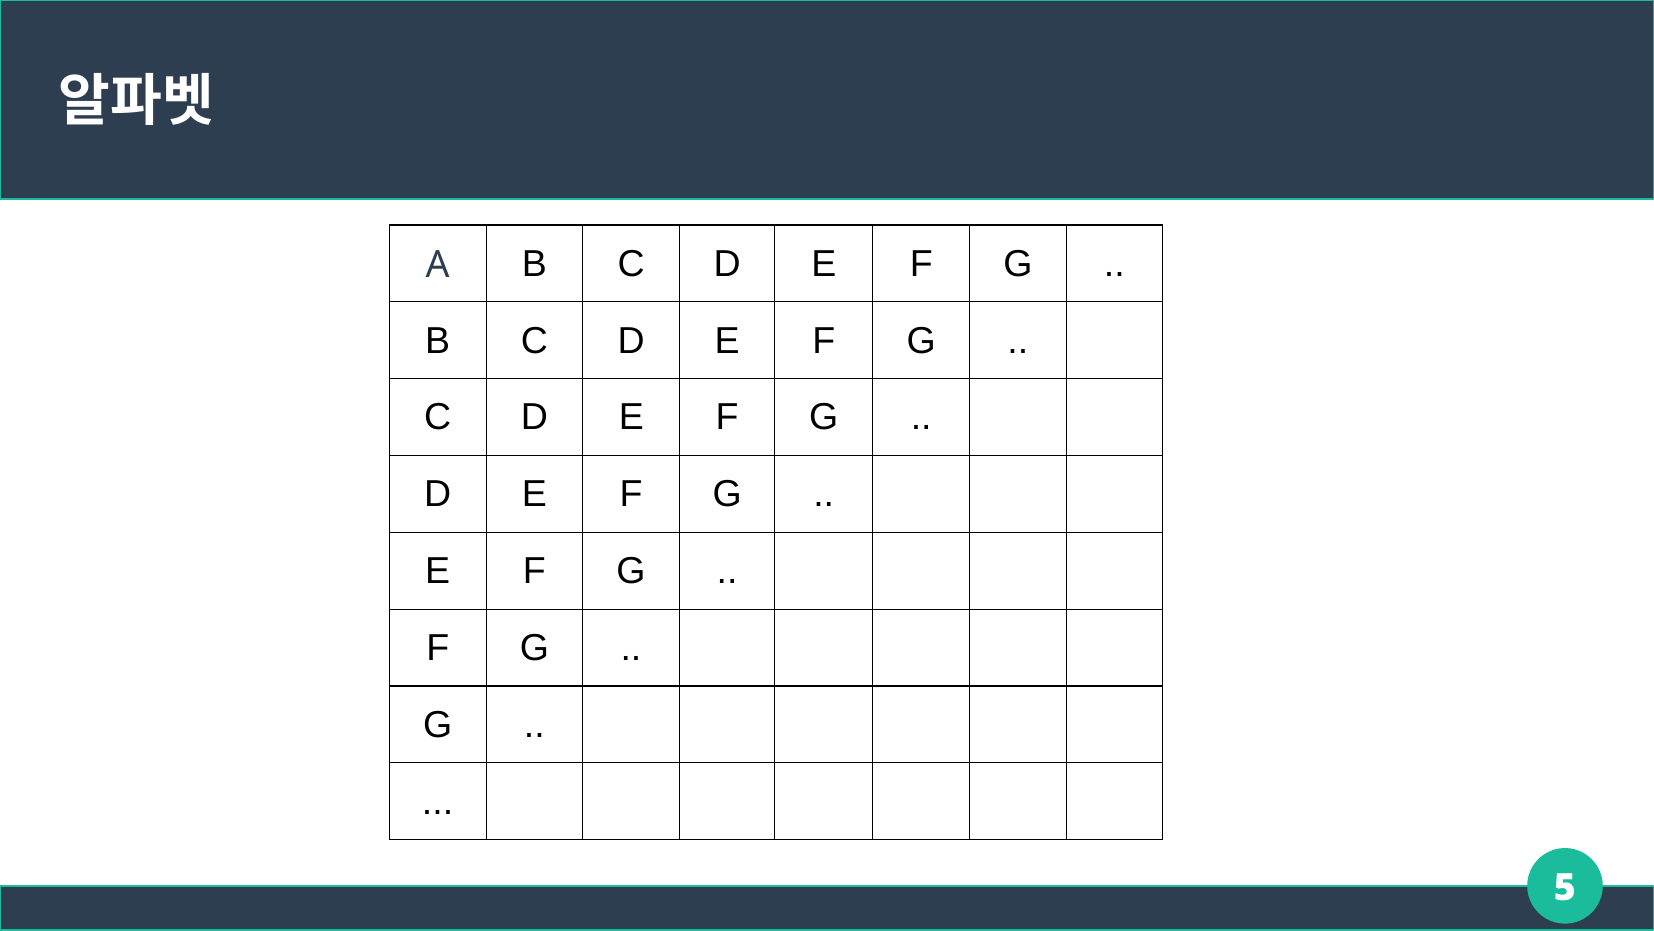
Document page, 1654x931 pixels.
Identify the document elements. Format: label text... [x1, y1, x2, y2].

table_cell [775, 610, 872, 685]
table_cell G [583, 533, 679, 609]
table_cell G [487, 610, 582, 685]
table_cell D [390, 456, 486, 532]
table_cell F [680, 379, 774, 455]
table_cell .. [873, 379, 969, 455]
table_cell ... [390, 763, 486, 839]
table_cell [970, 379, 1066, 455]
table_cell G [390, 687, 486, 762]
table_cell G [873, 302, 969, 378]
table_header C [583, 226, 679, 301]
table_cell G [680, 456, 774, 532]
table_cell [1067, 379, 1162, 455]
table_cell [1067, 456, 1162, 532]
table_cell [1067, 763, 1162, 839]
table_header E [775, 226, 872, 301]
table_cell .. [970, 302, 1066, 378]
table_cell C [487, 302, 582, 378]
table_header .. [1067, 226, 1162, 301]
table_header D [680, 226, 774, 301]
table_cell [970, 456, 1066, 532]
table_cell [970, 763, 1066, 839]
table_cell [1067, 610, 1162, 685]
table_cell D [583, 302, 679, 378]
table_cell .. [775, 456, 872, 532]
title 알파벳 [59, 37, 1595, 155]
table_cell [680, 610, 774, 685]
table_cell E [680, 302, 774, 378]
table_cell [680, 687, 774, 762]
table_cell E [583, 379, 679, 455]
table_cell [873, 610, 969, 685]
table_cell F [775, 302, 872, 378]
table_cell E [390, 533, 486, 609]
table_cell [970, 687, 1066, 762]
table_cell C [390, 379, 486, 455]
table_header A [390, 226, 486, 301]
table_cell [873, 763, 969, 839]
table_cell [680, 763, 774, 839]
table_cell [583, 763, 679, 839]
table_cell [1067, 302, 1162, 378]
table_cell [487, 763, 582, 839]
table_cell [775, 533, 872, 609]
table_cell [775, 763, 872, 839]
table_cell G [775, 379, 872, 455]
table_cell [970, 610, 1066, 685]
table_cell .. [487, 687, 582, 762]
table_cell [970, 533, 1066, 609]
table_cell E [487, 456, 582, 532]
table_cell .. [583, 610, 679, 685]
table_cell [1067, 687, 1162, 762]
table_header G [970, 226, 1066, 301]
table_header F [873, 226, 969, 301]
table_cell .. [680, 533, 774, 609]
table_header B [487, 226, 582, 301]
table_cell [873, 456, 969, 532]
table_cell B [390, 302, 486, 378]
table_cell [873, 687, 969, 762]
table_cell [775, 687, 872, 762]
table_cell F [583, 456, 679, 532]
table_cell F [487, 533, 582, 609]
table_cell [873, 533, 969, 609]
table_cell [583, 687, 679, 762]
table_cell D [487, 379, 582, 455]
table_cell [1067, 533, 1162, 609]
table_cell F [390, 610, 486, 685]
